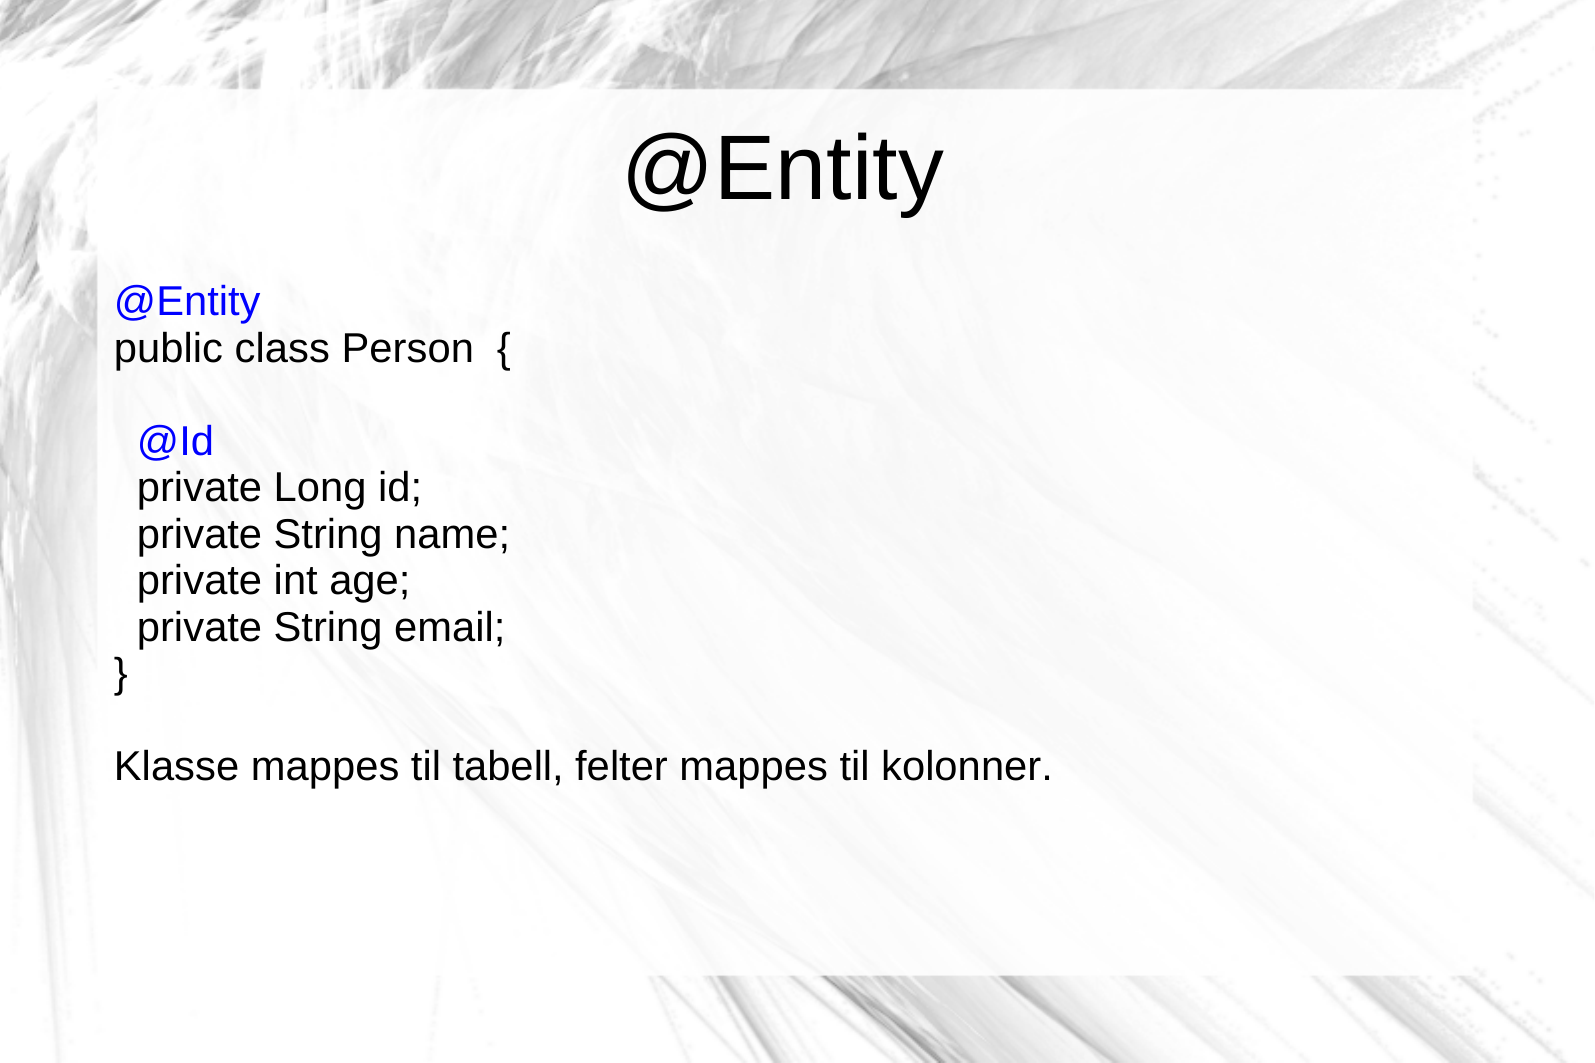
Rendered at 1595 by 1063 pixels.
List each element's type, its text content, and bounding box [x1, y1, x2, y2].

picture [0, 0, 1595, 1063]
subtitle @Entity public class Person { @Id private Long id; private String name; private int age; private String email; } Klasse mappes til tabell, felter mappes til kolonner. [113, 265, 1063, 802]
title @Entity [113, 96, 1453, 241]
